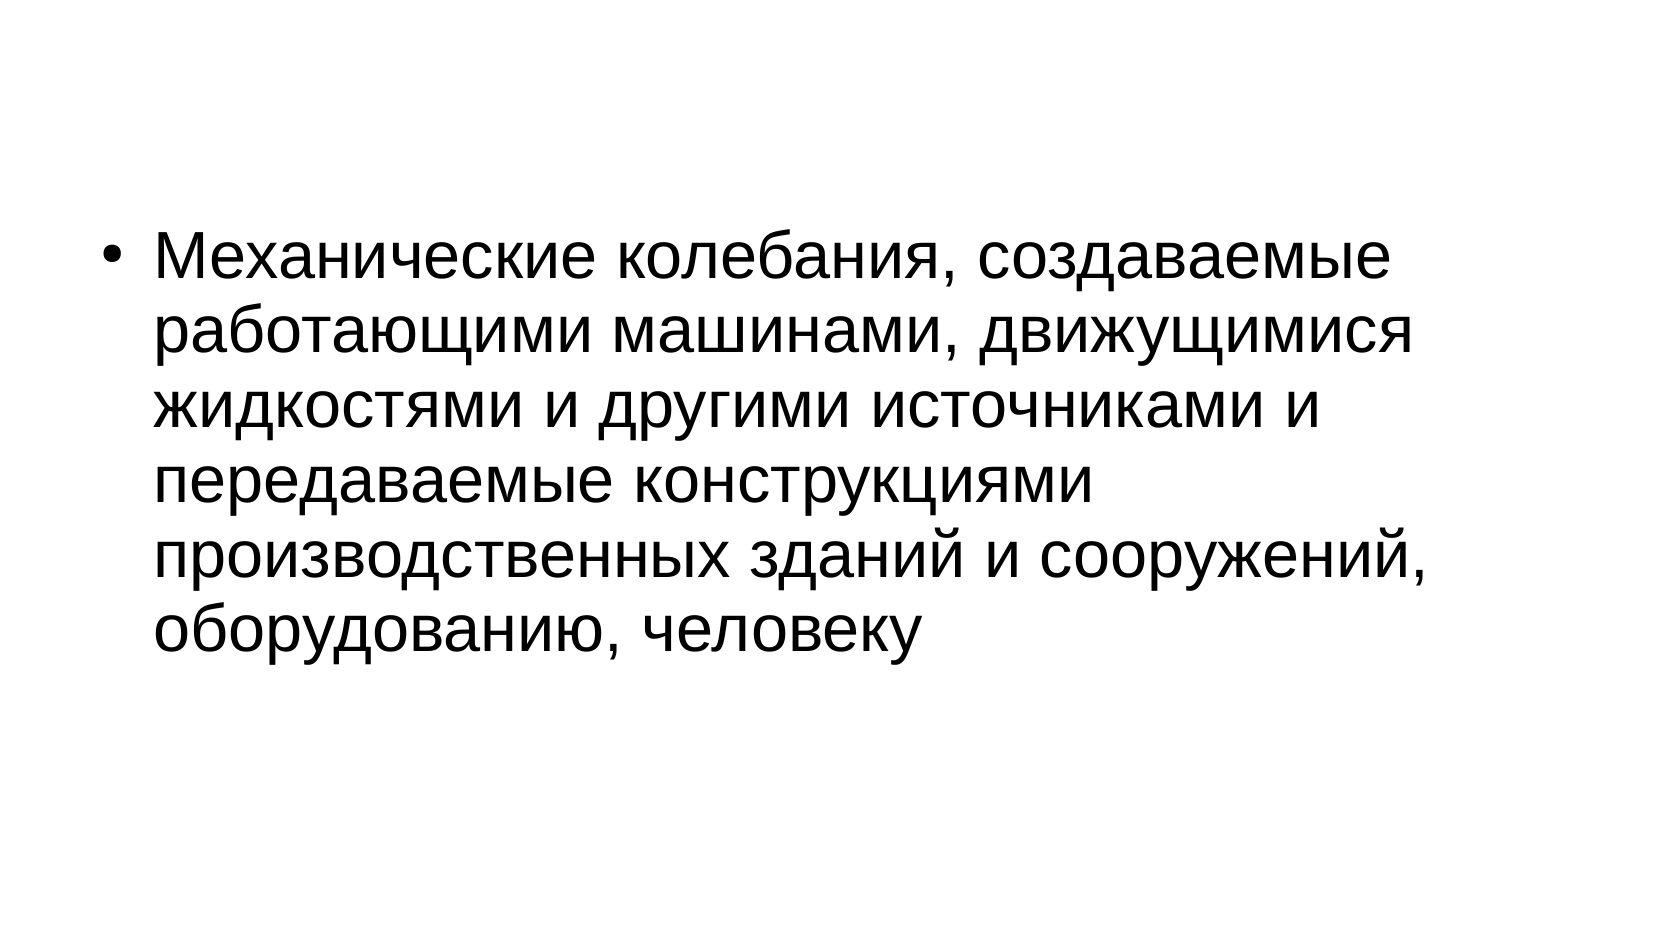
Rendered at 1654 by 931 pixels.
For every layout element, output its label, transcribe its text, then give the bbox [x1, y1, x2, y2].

list Механические колебания, создаваемые работающими машинами, движущимися жидкостями и другими источниками и передаваемые конструкциями производственных зданий и сооружений, оборудованию, человеку [82, 217, 1571, 758]
